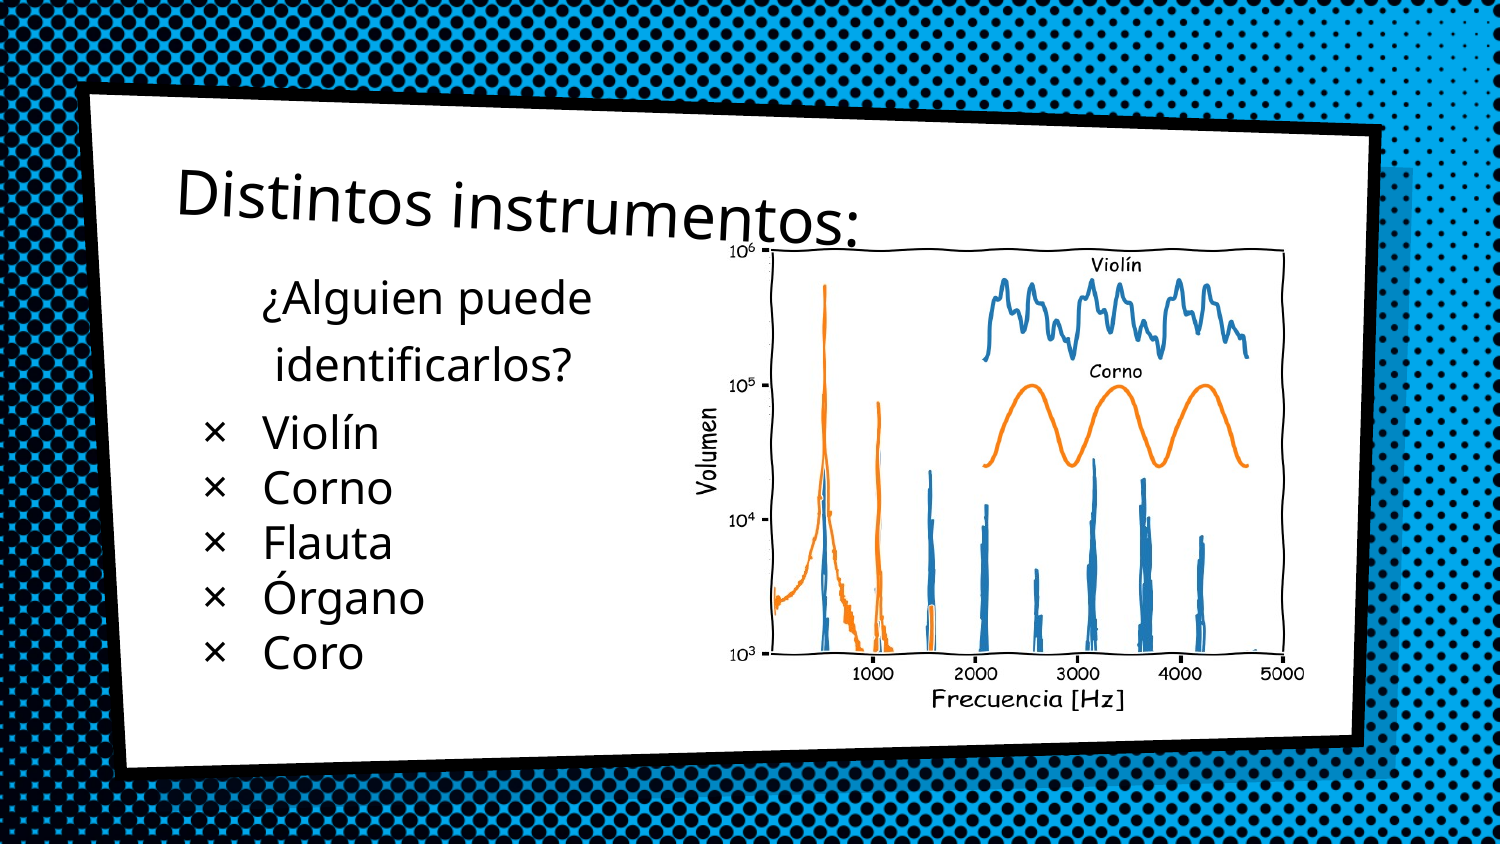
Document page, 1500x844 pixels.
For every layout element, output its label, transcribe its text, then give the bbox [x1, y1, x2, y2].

picture [476, 65, 485, 74]
picture [193, 17, 205, 28]
picture [1356, 829, 1363, 836]
picture [828, 89, 836, 96]
picture [1494, 639, 1500, 650]
picture [1389, 838, 1400, 844]
picture [768, 827, 778, 838]
picture [217, 64, 228, 75]
picture [546, 41, 555, 50]
picture [922, 19, 929, 26]
picture [911, 54, 917, 61]
picture [711, 89, 719, 97]
picture [1403, 805, 1409, 812]
picture [17, 309, 30, 322]
picture [87, 380, 93, 392]
picture [1495, 53, 1500, 62]
picture [309, 796, 323, 804]
picture [614, 837, 628, 844]
picture [1494, 592, 1500, 603]
picture [708, 837, 722, 844]
picture [41, 216, 53, 228]
picture [591, 837, 605, 844]
picture [732, 0, 744, 5]
picture [158, 75, 170, 84]
picture [429, 41, 438, 51]
picture [88, 52, 100, 63]
picture [792, 804, 802, 814]
picture [805, 19, 812, 26]
picture [558, 30, 567, 39]
picture [581, 76, 590, 86]
picture [770, 7, 777, 14]
picture [744, 803, 755, 814]
picture [346, 76, 357, 86]
picture [1215, 805, 1222, 812]
picture [1495, 100, 1500, 110]
picture [839, 804, 849, 813]
picture [686, 796, 697, 803]
picture [158, 5, 170, 16]
picture [123, 17, 135, 28]
picture [299, 52, 310, 63]
picture [723, 77, 730, 85]
picture [40, 286, 53, 298]
picture [1436, 0, 1446, 4]
picture [217, 40, 228, 52]
picture [1495, 287, 1500, 298]
picture [40, 380, 54, 393]
picture [1178, 838, 1189, 844]
picture [76, 275, 87, 287]
picture [429, 18, 438, 27]
picture [64, 309, 77, 322]
picture [1108, 0, 1119, 5]
picture [1248, 838, 1260, 844]
picture [1038, 796, 1047, 801]
picture [76, 64, 88, 75]
picture [521, 796, 533, 803]
picture [1494, 498, 1500, 509]
picture [463, 802, 475, 815]
picture [545, 815, 557, 826]
title Distintos instrumentos: [157, 116, 1316, 296]
picture [756, 815, 767, 826]
picture [1074, 828, 1082, 837]
picture [1344, 817, 1351, 824]
picture [558, 76, 567, 86]
picture [29, 321, 42, 334]
picture [780, 815, 790, 826]
picture [29, 157, 41, 169]
picture [1262, 829, 1269, 836]
picture [440, 6, 450, 16]
picture [592, 815, 603, 826]
picture [1494, 568, 1500, 580]
picture [511, 6, 520, 15]
picture [1225, 0, 1236, 5]
picture [40, 309, 53, 322]
picture [1003, 828, 1012, 837]
picture [1494, 803, 1500, 814]
picture [840, 31, 847, 38]
picture [605, 77, 614, 86]
picture [99, 64, 111, 75]
picture [429, 88, 438, 93]
picture [909, 827, 919, 837]
picture [675, 53, 684, 62]
picture [404, 814, 416, 826]
picture [875, 19, 882, 26]
picture [64, 216, 76, 228]
picture [593, 65, 602, 74]
picture [358, 41, 368, 51]
picture [770, 77, 777, 85]
picture [17, 192, 29, 205]
picture [1191, 805, 1199, 812]
picture [1109, 816, 1118, 825]
picture [557, 803, 568, 814]
picture [429, 64, 438, 74]
picture [28, 415, 42, 428]
picture [358, 17, 368, 27]
picture [958, 54, 964, 61]
picture [946, 19, 952, 26]
picture [1483, 0, 1493, 5]
picture [546, 65, 555, 74]
picture [52, 345, 65, 357]
picture [76, 368, 88, 381]
picture [323, 52, 333, 63]
picture [170, 17, 181, 28]
picture [746, 7, 754, 15]
picture [17, 333, 30, 346]
picture [874, 796, 884, 802]
picture [52, 251, 65, 263]
picture [580, 826, 592, 838]
picture [417, 76, 427, 86]
picture [380, 814, 393, 827]
picture [849, 837, 862, 844]
picture [52, 391, 65, 405]
picture [205, 5, 217, 16]
picture [991, 816, 1001, 825]
picture [64, 333, 77, 346]
picture [1412, 838, 1424, 844]
picture [615, 796, 627, 803]
picture [511, 30, 520, 39]
picture [628, 30, 637, 39]
picture [64, 75, 76, 87]
picture [758, 89, 765, 97]
picture [1131, 838, 1143, 844]
picture [64, 427, 77, 440]
picture [1272, 0, 1282, 5]
picture [852, 66, 859, 73]
picture [76, 321, 88, 334]
picture [1495, 76, 1500, 86]
picture [946, 66, 952, 73]
picture [1494, 826, 1500, 838]
picture [205, 52, 217, 63]
picture [603, 803, 615, 814]
picture [521, 0, 533, 5]
picture [1061, 0, 1072, 5]
picture [394, 29, 403, 39]
picture [568, 815, 580, 826]
picture [439, 802, 451, 815]
picture [1415, 817, 1421, 824]
picture [87, 426, 96, 440]
picture [1014, 0, 1025, 5]
picture [967, 0, 978, 5]
picture [28, 344, 42, 358]
picture [182, 5, 193, 16]
picture [1271, 838, 1283, 844]
picture [405, 41, 415, 51]
picture [487, 76, 497, 86]
picture [53, 134, 64, 146]
picture [581, 6, 590, 15]
picture [29, 251, 41, 263]
picture [990, 838, 1002, 844]
picture [791, 827, 802, 837]
picture [76, 40, 88, 52]
picture [1494, 521, 1500, 533]
picture [52, 204, 65, 216]
picture [64, 438, 97, 475]
picture [380, 0, 393, 6]
picture [910, 101, 917, 108]
picture [17, 145, 29, 158]
picture [568, 796, 580, 803]
picture [111, 5, 123, 17]
picture [1391, 817, 1398, 824]
picture [40, 403, 53, 416]
picture [17, 52, 29, 64]
picture [697, 827, 709, 838]
picture [53, 63, 64, 75]
picture [511, 76, 520, 86]
picture [41, 75, 53, 87]
picture [53, 157, 65, 169]
picture [663, 88, 672, 97]
picture [87, 473, 98, 487]
picture [825, 837, 839, 844]
picture [1015, 796, 1024, 801]
picture [111, 75, 123, 82]
picture [286, 814, 300, 827]
picture [357, 796, 370, 804]
picture [864, 78, 871, 85]
picture [864, 31, 871, 38]
picture [675, 6, 684, 15]
picture [321, 802, 335, 815]
picture [1459, 838, 1470, 844]
picture [534, 53, 544, 62]
picture [1121, 805, 1129, 813]
picture [1154, 838, 1166, 844]
picture [252, 5, 263, 16]
picture [17, 169, 29, 181]
picture [1191, 829, 1199, 836]
picture [968, 796, 977, 802]
picture [875, 89, 882, 96]
picture [817, 31, 824, 38]
picture [570, 18, 579, 27]
picture [944, 796, 954, 802]
picture [286, 796, 311, 815]
picture [686, 815, 697, 826]
picture [1495, 240, 1500, 250]
picture [839, 827, 849, 837]
picture [1321, 817, 1328, 824]
picture [523, 41, 532, 50]
picture [333, 796, 346, 804]
picture [205, 75, 216, 85]
picture [793, 7, 801, 14]
picture [1249, 0, 1259, 5]
picture [852, 19, 859, 26]
picture [1495, 217, 1500, 227]
picture [182, 28, 193, 40]
picture [1145, 805, 1152, 813]
picture [1365, 838, 1377, 844]
picture [452, 41, 462, 50]
picture [721, 827, 732, 838]
picture [1050, 828, 1059, 837]
picture [1121, 828, 1129, 837]
picture [1495, 6, 1500, 16]
picture [709, 796, 720, 802]
picture [850, 0, 861, 5]
picture [29, 181, 41, 193]
picture [558, 6, 567, 15]
picture [452, 88, 462, 93]
picture [664, 65, 672, 74]
picture [862, 827, 872, 837]
picture [699, 77, 707, 85]
picture [805, 89, 812, 96]
picture [29, 227, 41, 240]
picture [53, 110, 65, 122]
picture [64, 380, 77, 393]
picture [1107, 838, 1119, 844]
picture [1495, 123, 1500, 133]
picture [487, 30, 497, 39]
picture [1227, 817, 1234, 824]
list ¿Alguien puede identificarlos? Violín Corno Flauta Órgano Coro [172, 253, 1438, 796]
picture [17, 239, 30, 252]
picture [746, 77, 754, 85]
picture [852, 89, 859, 96]
picture [146, 40, 158, 52]
picture [840, 7, 847, 14]
picture [499, 88, 508, 95]
picture [88, 357, 92, 369]
picture [1343, 0, 1353, 5]
picture [299, 29, 310, 40]
picture [980, 828, 989, 837]
picture [41, 0, 76, 17]
picture [873, 0, 885, 5]
picture [957, 7, 964, 14]
picture [205, 28, 217, 40]
picture [346, 52, 357, 63]
picture [135, 52, 146, 63]
picture [1413, 0, 1423, 4]
picture [567, 837, 581, 844]
picture [969, 66, 976, 73]
picture [980, 804, 989, 813]
picture [135, 75, 146, 83]
picture [569, 88, 579, 97]
picture [41, 169, 53, 181]
picture [182, 75, 193, 84]
picture [781, 89, 789, 96]
picture [64, 169, 76, 181]
picture [29, 134, 41, 146]
picture [252, 75, 263, 87]
picture [605, 30, 614, 39]
picture [709, 0, 721, 5]
picture [370, 53, 380, 63]
picture [815, 827, 825, 837]
picture [229, 75, 240, 86]
picture [1494, 709, 1500, 721]
picture [919, 838, 932, 844]
picture [1494, 732, 1500, 744]
picture [687, 89, 696, 97]
picture [474, 796, 486, 803]
picture [640, 18, 649, 27]
picture [276, 29, 287, 40]
picture [1051, 8, 1058, 14]
picture [969, 90, 976, 96]
picture [711, 19, 718, 26]
picture [615, 0, 627, 5]
picture [802, 837, 815, 844]
picture [627, 826, 638, 838]
picture [1494, 545, 1500, 556]
picture [734, 19, 742, 26]
picture [1318, 838, 1330, 844]
picture [64, 28, 76, 40]
picture [933, 828, 942, 837]
picture [53, 40, 64, 52]
picture [1426, 829, 1433, 835]
picture [662, 815, 674, 826]
picture [817, 78, 824, 85]
picture [1131, 0, 1142, 5]
picture [957, 101, 964, 108]
picture [1168, 828, 1176, 836]
picture [76, 17, 88, 28]
picture [523, 18, 532, 27]
picture [17, 98, 29, 111]
picture [827, 816, 837, 825]
picture [52, 227, 65, 240]
picture [476, 41, 485, 51]
picture [687, 65, 696, 73]
picture [311, 64, 322, 75]
picture [1038, 816, 1047, 825]
picture [793, 77, 800, 85]
picture [803, 0, 814, 5]
picture [1050, 804, 1059, 813]
picture [1203, 817, 1211, 824]
picture [828, 19, 835, 26]
picture [1494, 475, 1500, 486]
picture [990, 0, 1002, 5]
picture [758, 19, 765, 26]
picture [41, 145, 53, 157]
picture [803, 815, 813, 825]
picture [793, 31, 800, 38]
picture [76, 181, 82, 193]
picture [652, 6, 661, 15]
picture [88, 75, 99, 81]
picture [88, 0, 112, 17]
picture [1250, 817, 1257, 824]
picture [639, 796, 650, 803]
picture [674, 803, 685, 814]
picture [1060, 838, 1072, 844]
picture [991, 796, 1001, 801]
picture [1309, 829, 1316, 836]
picture [652, 77, 661, 85]
picture [699, 30, 707, 38]
picture [1285, 805, 1292, 812]
picture [323, 5, 333, 16]
picture [569, 41, 579, 50]
picture [29, 63, 41, 75]
picture [946, 89, 952, 96]
picture [886, 804, 895, 813]
picture [40, 356, 53, 369]
picture [135, 5, 146, 16]
picture [697, 803, 709, 814]
picture [874, 816, 884, 825]
picture [0, 0, 498, 844]
picture [299, 75, 310, 87]
picture [76, 158, 81, 169]
picture [605, 53, 614, 62]
picture [498, 796, 510, 803]
picture [393, 5, 403, 16]
picture [287, 64, 299, 75]
picture [1037, 838, 1049, 844]
picture [1201, 838, 1213, 844]
picture [640, 41, 649, 50]
picture [568, 0, 580, 5]
picture [464, 30, 473, 39]
picture [733, 815, 744, 826]
picture [768, 803, 779, 814]
picture [1027, 804, 1036, 813]
picture [826, 0, 838, 5]
picture [546, 88, 555, 96]
picture [53, 16, 64, 28]
picture [520, 837, 534, 844]
picture [815, 804, 825, 814]
picture [1482, 838, 1494, 844]
picture [41, 192, 53, 204]
picture [534, 6, 544, 15]
picture [476, 18, 485, 27]
picture [756, 0, 767, 5]
picture [756, 796, 767, 802]
picture [1004, 7, 1011, 14]
picture [934, 101, 941, 108]
picture [593, 18, 602, 27]
picture [862, 804, 872, 813]
picture [943, 838, 955, 844]
picture [805, 66, 812, 73]
picture [170, 64, 181, 75]
picture [40, 333, 53, 346]
picture [664, 18, 672, 26]
picture [934, 78, 941, 84]
picture [405, 64, 415, 74]
picture [41, 99, 53, 110]
picture [746, 30, 753, 38]
picture [1495, 29, 1500, 39]
picture [40, 426, 53, 440]
picture [499, 18, 508, 27]
picture [943, 0, 955, 5]
picture [886, 827, 895, 837]
picture [1319, 0, 1329, 5]
picture [758, 42, 765, 50]
picture [733, 796, 744, 802]
picture [617, 18, 625, 27]
picture [1495, 263, 1500, 274]
picture [382, 41, 391, 51]
picture [1342, 838, 1353, 844]
picture [75, 415, 89, 428]
picture [1438, 817, 1444, 824]
picture [1368, 817, 1374, 824]
picture [182, 52, 193, 63]
picture [1379, 829, 1386, 835]
picture [887, 31, 894, 37]
picture [1262, 805, 1269, 812]
picture [770, 31, 777, 38]
picture [64, 403, 77, 416]
picture [709, 815, 720, 826]
picture [335, 17, 345, 27]
picture [1156, 796, 1164, 801]
picture [17, 262, 30, 276]
picture [723, 54, 730, 61]
picture [192, 0, 206, 6]
picture [17, 356, 30, 370]
picture [1332, 805, 1339, 812]
picture [956, 804, 966, 813]
picture [899, 89, 906, 96]
picture [1379, 805, 1386, 812]
picture [193, 64, 205, 75]
picture [310, 0, 323, 6]
picture [41, 122, 53, 134]
picture [358, 64, 368, 74]
picture [486, 802, 498, 815]
picture [628, 77, 637, 86]
picture [687, 42, 695, 50]
picture [534, 76, 544, 86]
picture [64, 52, 76, 63]
picture [276, 52, 287, 63]
picture [99, 17, 111, 28]
picture [570, 65, 579, 74]
picture [88, 28, 99, 40]
picture [41, 239, 53, 251]
picture [638, 837, 651, 844]
picture [1274, 817, 1281, 824]
picture [1238, 829, 1246, 836]
picture [545, 0, 557, 5]
picture [87, 403, 94, 416]
picture [1037, 0, 1049, 5]
picture [827, 796, 837, 802]
picture [1494, 779, 1500, 791]
picture [417, 6, 427, 15]
picture [487, 6, 497, 16]
picture [872, 837, 885, 844]
picture [1062, 816, 1071, 825]
picture [1366, 0, 1376, 4]
picture [684, 837, 698, 844]
picture [370, 29, 380, 39]
picture [41, 263, 53, 275]
picture [1109, 796, 1117, 801]
picture [288, 17, 298, 28]
picture [651, 826, 662, 838]
picture [652, 53, 661, 62]
picture [252, 29, 263, 40]
picture [440, 29, 450, 39]
picture [311, 41, 322, 51]
picture [875, 42, 882, 49]
picture [911, 7, 917, 14]
picture [745, 827, 755, 838]
picture [1356, 805, 1363, 812]
picture [111, 52, 123, 63]
picture [628, 53, 637, 62]
picture [920, 0, 931, 5]
picture [887, 101, 894, 108]
picture [605, 6, 614, 15]
picture [76, 391, 89, 404]
picture [956, 827, 965, 837]
picture [158, 52, 170, 63]
picture [287, 40, 298, 51]
picture [1295, 838, 1307, 844]
picture [782, 42, 789, 50]
picture [29, 274, 41, 287]
picture [1494, 428, 1500, 439]
picture [875, 66, 882, 73]
picture [417, 53, 427, 62]
picture [299, 5, 310, 16]
picture [427, 796, 440, 803]
picture [546, 18, 555, 27]
picture [52, 415, 65, 428]
picture [17, 28, 29, 40]
picture [193, 40, 205, 52]
picture [416, 802, 428, 815]
picture [276, 76, 287, 87]
picture [1435, 838, 1447, 844]
picture [828, 66, 835, 73]
picture [1285, 829, 1292, 836]
picture [592, 0, 603, 5]
picture [675, 77, 684, 85]
picture [544, 837, 558, 844]
picture [276, 5, 287, 16]
picture [1156, 817, 1164, 824]
picture [76, 298, 88, 310]
picture [370, 76, 380, 86]
picture [1203, 796, 1211, 801]
picture [722, 6, 731, 15]
picture [440, 76, 450, 86]
picture [523, 88, 532, 96]
picture [1494, 451, 1500, 462]
picture [676, 30, 684, 38]
picture [52, 368, 65, 381]
picture [498, 814, 510, 826]
picture [393, 76, 403, 86]
picture [311, 17, 322, 28]
picture [689, 187, 1348, 712]
picture [239, 0, 253, 6]
picture [921, 796, 930, 802]
picture [1015, 816, 1024, 825]
picture [334, 64, 345, 74]
picture [382, 18, 392, 27]
picture [1495, 334, 1500, 344]
picture [534, 30, 544, 39]
picture [817, 54, 824, 61]
picture [1494, 404, 1500, 415]
picture [662, 0, 674, 5]
picture [17, 286, 30, 299]
picture [933, 804, 942, 813]
picture [333, 0, 346, 6]
picture [451, 0, 463, 6]
picture [499, 65, 509, 74]
picture [464, 53, 473, 62]
picture [76, 204, 83, 216]
picture [405, 88, 415, 92]
picture [264, 40, 275, 51]
picture [770, 54, 777, 61]
picture [1003, 804, 1012, 813]
picture [934, 7, 941, 14]
picture [1062, 796, 1071, 801]
picture [1494, 756, 1500, 768]
picture [452, 65, 462, 74]
picture [1133, 816, 1141, 825]
picture [474, 815, 486, 826]
picture [499, 41, 508, 50]
picture [510, 803, 521, 815]
picture [852, 42, 859, 49]
picture [1495, 146, 1500, 157]
picture [29, 87, 41, 99]
picture [52, 181, 65, 193]
picture [17, 216, 30, 228]
picture [617, 88, 626, 97]
picture [840, 78, 847, 85]
picture [123, 63, 135, 75]
picture [1460, 0, 1470, 4]
picture [53, 87, 64, 99]
picture [640, 88, 649, 97]
picture [922, 89, 929, 96]
picture [511, 53, 520, 62]
picture [346, 29, 356, 39]
picture [1225, 838, 1236, 844]
picture [711, 42, 719, 50]
picture [216, 0, 229, 6]
picture [1494, 686, 1500, 697]
picture [604, 826, 615, 838]
picture [323, 76, 333, 87]
picture [735, 42, 742, 50]
picture [699, 54, 707, 61]
picture [487, 53, 497, 62]
picture [370, 5, 380, 16]
picture [52, 438, 65, 452]
picture [52, 321, 65, 334]
picture [805, 42, 812, 49]
picture [29, 204, 41, 216]
picture [523, 65, 532, 74]
picture [333, 814, 346, 827]
picture [394, 53, 403, 62]
picture [628, 6, 637, 15]
picture [252, 52, 263, 63]
picture [1074, 804, 1082, 813]
picture [1495, 170, 1500, 180]
picture [899, 43, 906, 49]
picture [1178, 0, 1189, 5]
picture [887, 54, 894, 61]
picture [734, 89, 742, 97]
picture [581, 30, 590, 39]
picture [464, 76, 473, 86]
picture [75, 0, 89, 6]
picture [286, 0, 299, 6]
picture [674, 826, 685, 838]
picture [863, 7, 871, 14]
picture [1494, 662, 1500, 674]
picture [615, 815, 627, 826]
picture [1005, 101, 1011, 108]
picture [122, 0, 136, 6]
picture [581, 53, 590, 62]
picture [64, 356, 77, 369]
picture [217, 17, 228, 28]
picture [758, 66, 765, 73]
picture [580, 803, 592, 814]
picture [52, 298, 65, 310]
picture [427, 814, 440, 826]
picture [896, 838, 909, 844]
picture [1297, 817, 1304, 824]
picture [897, 796, 907, 802]
picture [158, 28, 170, 40]
picture [76, 251, 86, 263]
picture [664, 42, 672, 50]
picture [323, 29, 333, 39]
picture [1495, 194, 1500, 204]
picture [1027, 828, 1036, 837]
picture [392, 802, 404, 815]
picture [1144, 828, 1152, 837]
picture [782, 66, 789, 73]
picture [498, 0, 510, 6]
picture [899, 19, 906, 26]
picture [1097, 804, 1106, 813]
picture [240, 17, 252, 28]
picture [1085, 796, 1094, 801]
picture [851, 816, 860, 825]
picture [427, 0, 440, 6]
picture [41, 28, 53, 40]
picture [1495, 357, 1500, 368]
picture [64, 146, 76, 157]
picture [404, 796, 417, 803]
picture [229, 28, 240, 40]
picture [558, 53, 567, 62]
picture [357, 0, 369, 6]
picture [147, 17, 158, 28]
picture [640, 65, 649, 74]
picture [169, 0, 182, 6]
picture [28, 368, 42, 381]
picture [17, 122, 29, 134]
picture [627, 803, 638, 814]
picture [18, 75, 29, 87]
picture [731, 837, 745, 844]
picture [1085, 816, 1094, 825]
picture [382, 64, 392, 74]
picture [29, 110, 41, 122]
picture [345, 802, 358, 815]
picture [335, 41, 345, 51]
picture [687, 19, 695, 26]
picture [545, 796, 557, 803]
picture [41, 52, 53, 63]
picture [755, 837, 768, 844]
picture [533, 803, 545, 814]
picture [887, 7, 894, 14]
picture [1239, 805, 1246, 812]
picture [945, 816, 954, 825]
picture [1495, 381, 1500, 392]
picture [804, 796, 813, 802]
picture [922, 42, 929, 49]
picture [1296, 0, 1306, 5]
picture [533, 826, 545, 838]
picture [452, 18, 462, 27]
picture [778, 837, 792, 844]
picture [29, 40, 41, 52]
picture [52, 274, 65, 287]
picture [1494, 615, 1500, 627]
picture [898, 816, 907, 825]
picture [921, 816, 930, 825]
picture [968, 816, 977, 825]
picture [145, 0, 159, 6]
picture [451, 815, 463, 826]
picture [240, 40, 252, 51]
picture [593, 41, 602, 50]
picture [1390, 0, 1399, 5]
picture [864, 101, 871, 107]
picture [404, 0, 416, 6]
picture [699, 6, 707, 15]
picture [685, 0, 697, 5]
picture [64, 192, 76, 205]
picture [934, 31, 941, 37]
picture [310, 814, 323, 827]
picture [1180, 817, 1187, 824]
picture [981, 7, 988, 14]
picture [76, 228, 85, 240]
picture [723, 30, 730, 38]
picture [922, 66, 929, 73]
picture [264, 17, 275, 28]
picture [981, 101, 988, 108]
picture [263, 0, 276, 6]
picture [76, 345, 88, 357]
picture [557, 826, 568, 838]
picture [521, 815, 533, 826]
picture [380, 796, 393, 804]
picture [850, 796, 860, 802]
picture [721, 803, 732, 814]
picture [229, 5, 240, 16]
picture [829, 42, 835, 49]
picture [229, 52, 240, 63]
picture [616, 65, 625, 74]
picture [474, 0, 486, 6]
picture [100, 40, 111, 52]
picture [475, 88, 485, 94]
picture [64, 239, 76, 252]
picture [1201, 0, 1212, 5]
picture [793, 54, 800, 61]
picture [1168, 805, 1176, 812]
picture [64, 286, 77, 299]
picture [369, 802, 381, 815]
picture [64, 98, 76, 111]
picture [593, 88, 602, 98]
picture [1495, 311, 1500, 321]
picture [661, 837, 675, 844]
picture [240, 64, 252, 75]
picture [451, 796, 463, 803]
picture [123, 40, 135, 52]
picture [840, 54, 847, 61]
picture [264, 64, 275, 75]
picture [135, 28, 146, 40]
picture [780, 796, 790, 802]
picture [639, 815, 650, 826]
picture [1084, 0, 1095, 5]
picture [357, 814, 370, 827]
picture [934, 54, 941, 61]
picture [464, 6, 473, 15]
picture [170, 40, 181, 52]
picture [1155, 0, 1166, 5]
picture [440, 53, 450, 62]
picture [1309, 805, 1316, 812]
picture [29, 17, 41, 28]
picture [746, 54, 754, 61]
picture [864, 54, 871, 61]
picture [592, 796, 603, 803]
picture [1215, 828, 1222, 836]
picture [662, 796, 674, 803]
picture [897, 0, 908, 5]
picture [405, 18, 415, 27]
picture [966, 838, 979, 844]
picture [1097, 828, 1106, 837]
picture [1084, 838, 1096, 844]
picture [887, 78, 894, 84]
picture [817, 7, 824, 14]
picture [1332, 829, 1339, 836]
picture [28, 298, 42, 310]
picture [639, 0, 650, 5]
picture [711, 65, 719, 73]
picture [617, 41, 625, 50]
picture [146, 63, 158, 75]
picture [417, 29, 426, 39]
picture [510, 826, 521, 838]
picture [652, 30, 660, 38]
picture [909, 804, 919, 813]
picture [346, 5, 357, 16]
picture [734, 65, 742, 73]
picture [111, 28, 123, 40]
picture [64, 263, 77, 275]
picture [497, 837, 511, 844]
picture [1013, 838, 1025, 844]
picture [779, 0, 791, 5]
picture [64, 122, 76, 134]
picture [651, 803, 662, 814]
picture [782, 19, 789, 26]
picture [899, 66, 906, 73]
